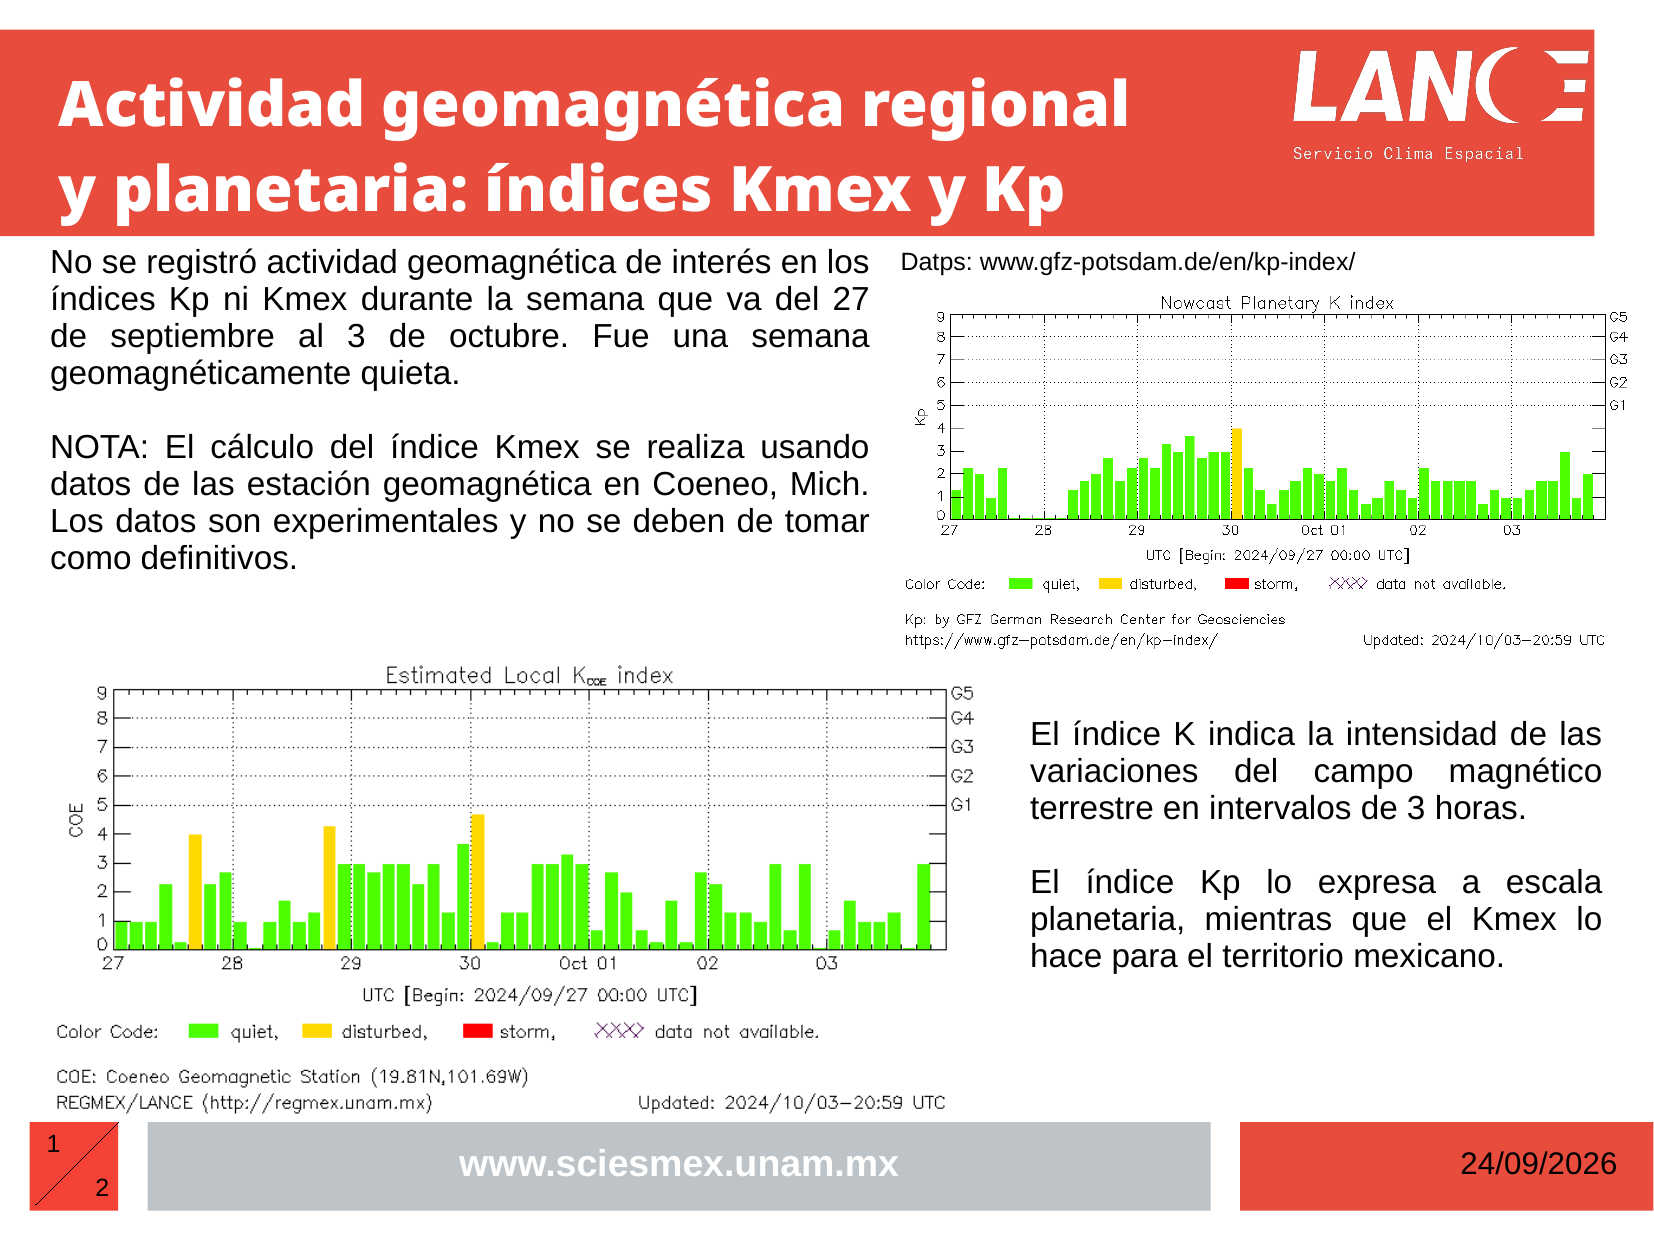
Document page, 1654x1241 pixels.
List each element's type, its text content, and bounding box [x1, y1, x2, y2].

title Actividad geomagnética regional y planetaria: índices Kmex y Kp [59, 59, 1312, 207]
picture [47, 277, 1642, 1116]
text_box www.sciesmex.unam.mx [153, 1122, 1205, 1205]
text_box No se registró actividad geomagnética de interés en los índices Kp ni Kmex durante la semana que va del 27 de septiembre al 3 de octubre. Fue una semana geomagnéticamente quieta. NOTA: El cálculo del índice Kmex se realiza usando datos de las estación geomagnética en Coeneo, Mich. Los datos son experimentales y no se deben de tomar como definitivos. [35, 236, 886, 733]
text_box 2 [35, 1151, 125, 1209]
text_box 03/10/2024 [1424, 1122, 1654, 1205]
text_box Datps: www.gfz-potsdam.de/en/kp-index/ [886, 240, 1654, 284]
text_box El índice K indica la intensidad de las variaciones del campo magnético terrestre en intervalos de 3 horas. El índice Kp lo expresa a escala planetaria, mientras que el Kmex lo hace para el territorio mexicano. [1015, 707, 1619, 1052]
text_box <número> [31, 1122, 176, 1170]
picture [1293, 47, 1589, 162]
